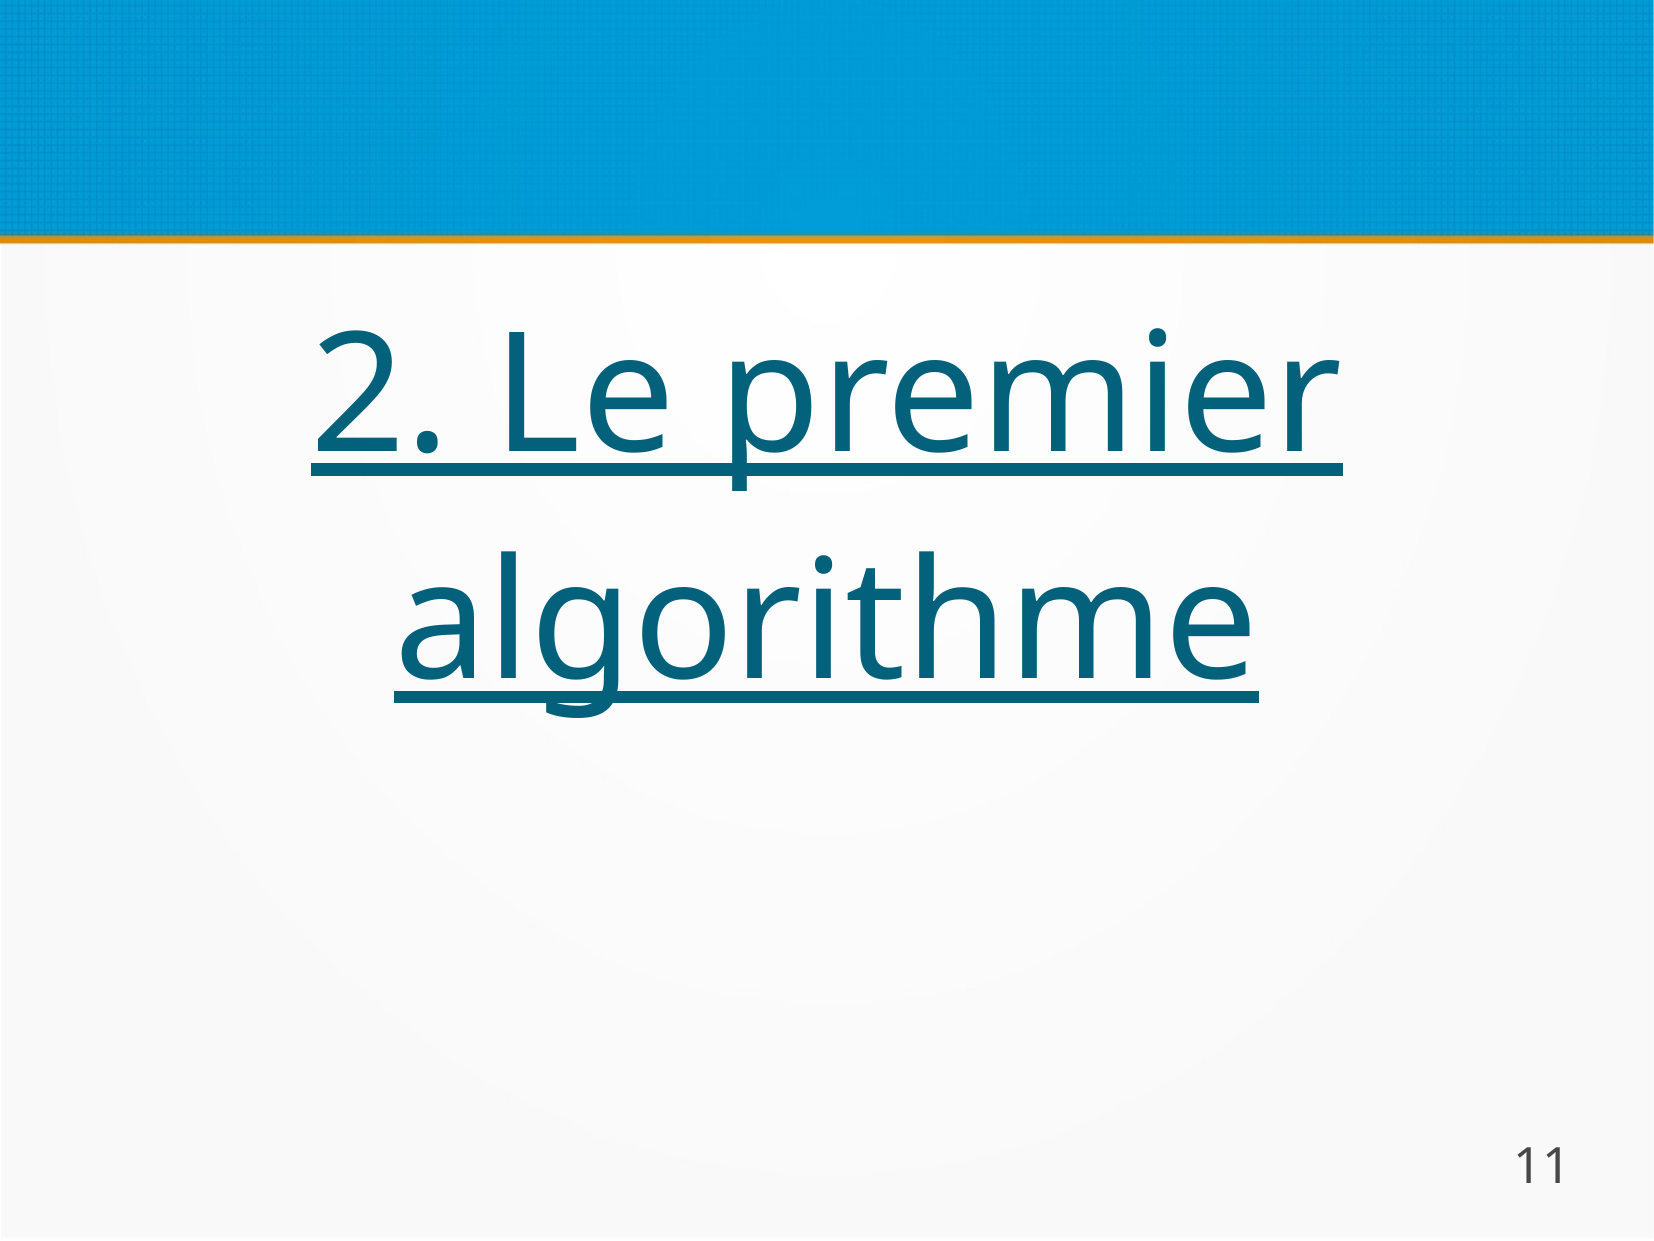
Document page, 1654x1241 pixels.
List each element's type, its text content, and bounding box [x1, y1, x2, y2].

picture [0, 233, 1654, 1241]
subtitle 2. Le premier algorithme [82, 19, 1571, 980]
